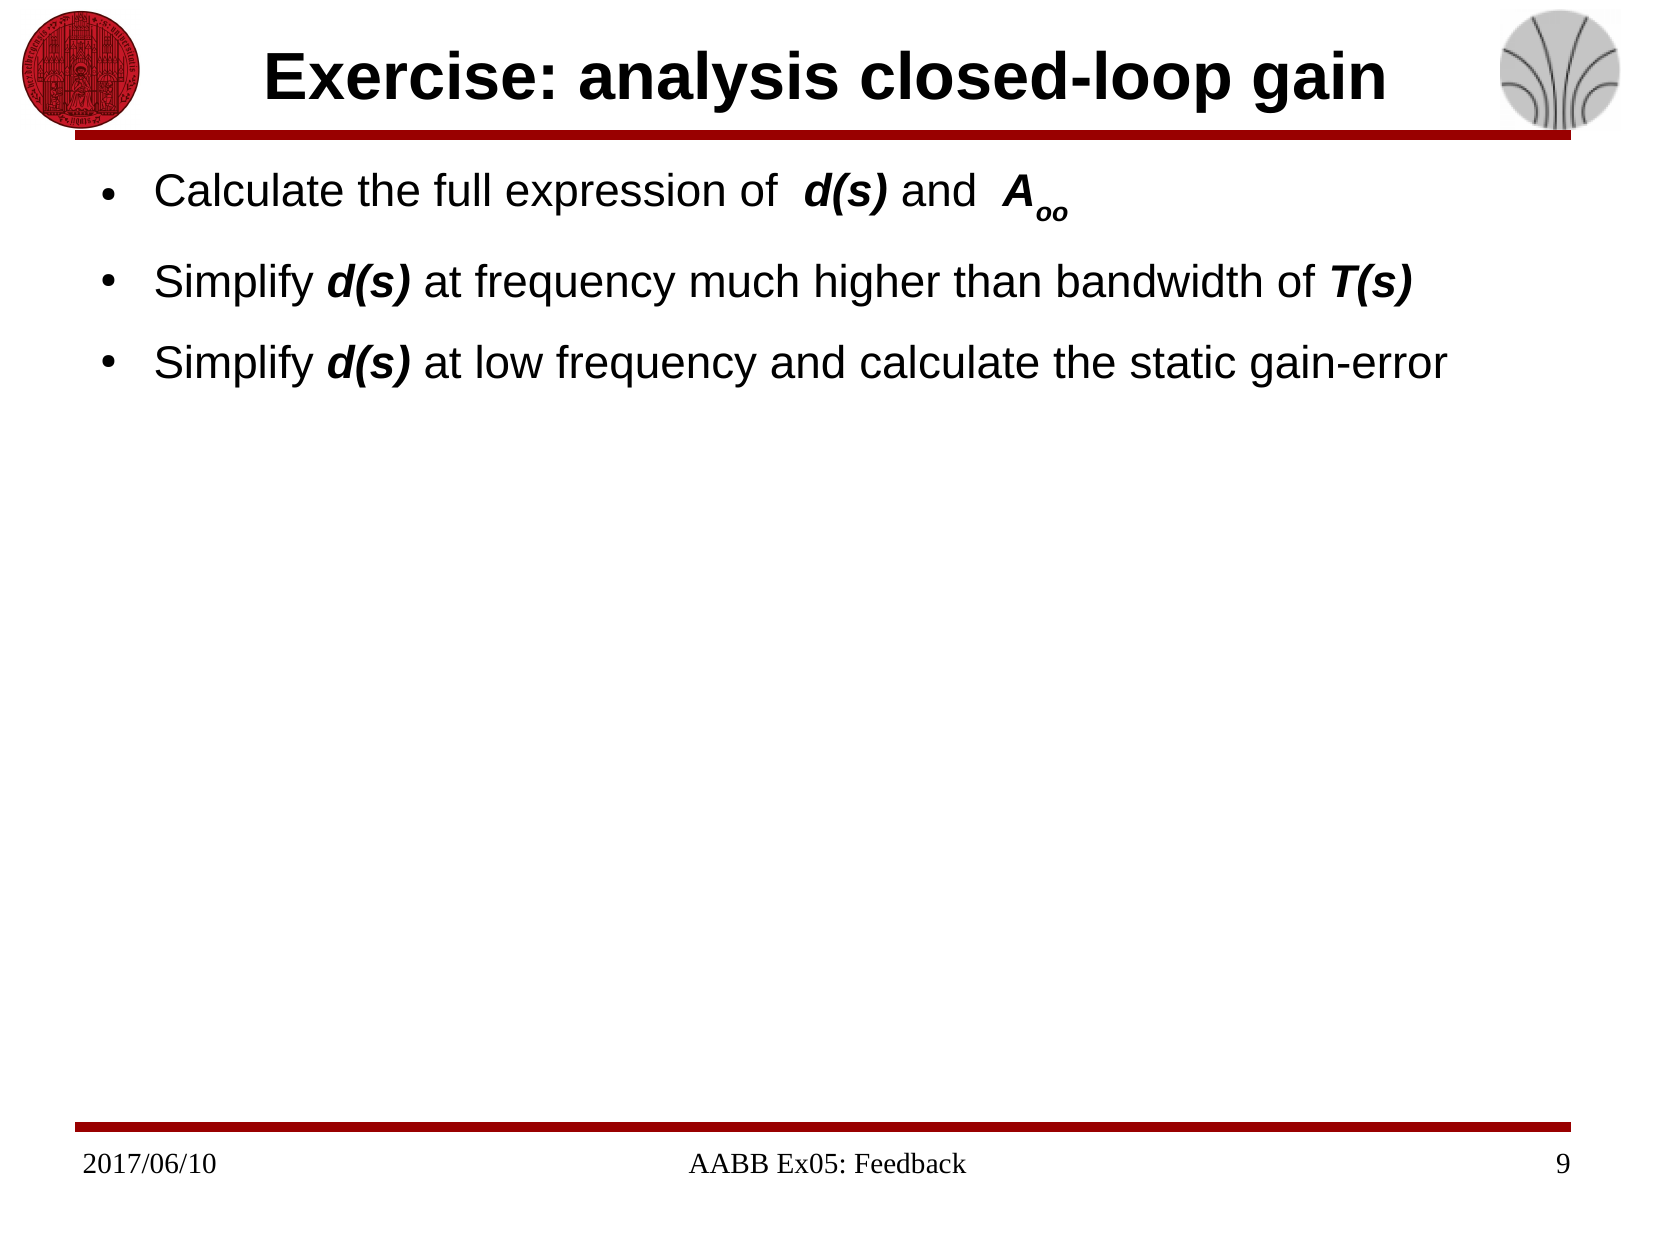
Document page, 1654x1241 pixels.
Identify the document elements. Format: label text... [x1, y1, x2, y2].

picture [20, 9, 141, 130]
title Exercise: analysis closed-loop gain [82, 25, 1571, 127]
list Calculate the full expression of d(s) and Aoo Simplify d(s) at frequency much higher than bandwidth of T(s) Simplify d(s) at low frequency and calculate the static gain-error [82, 165, 1571, 1111]
picture [1500, 9, 1621, 131]
